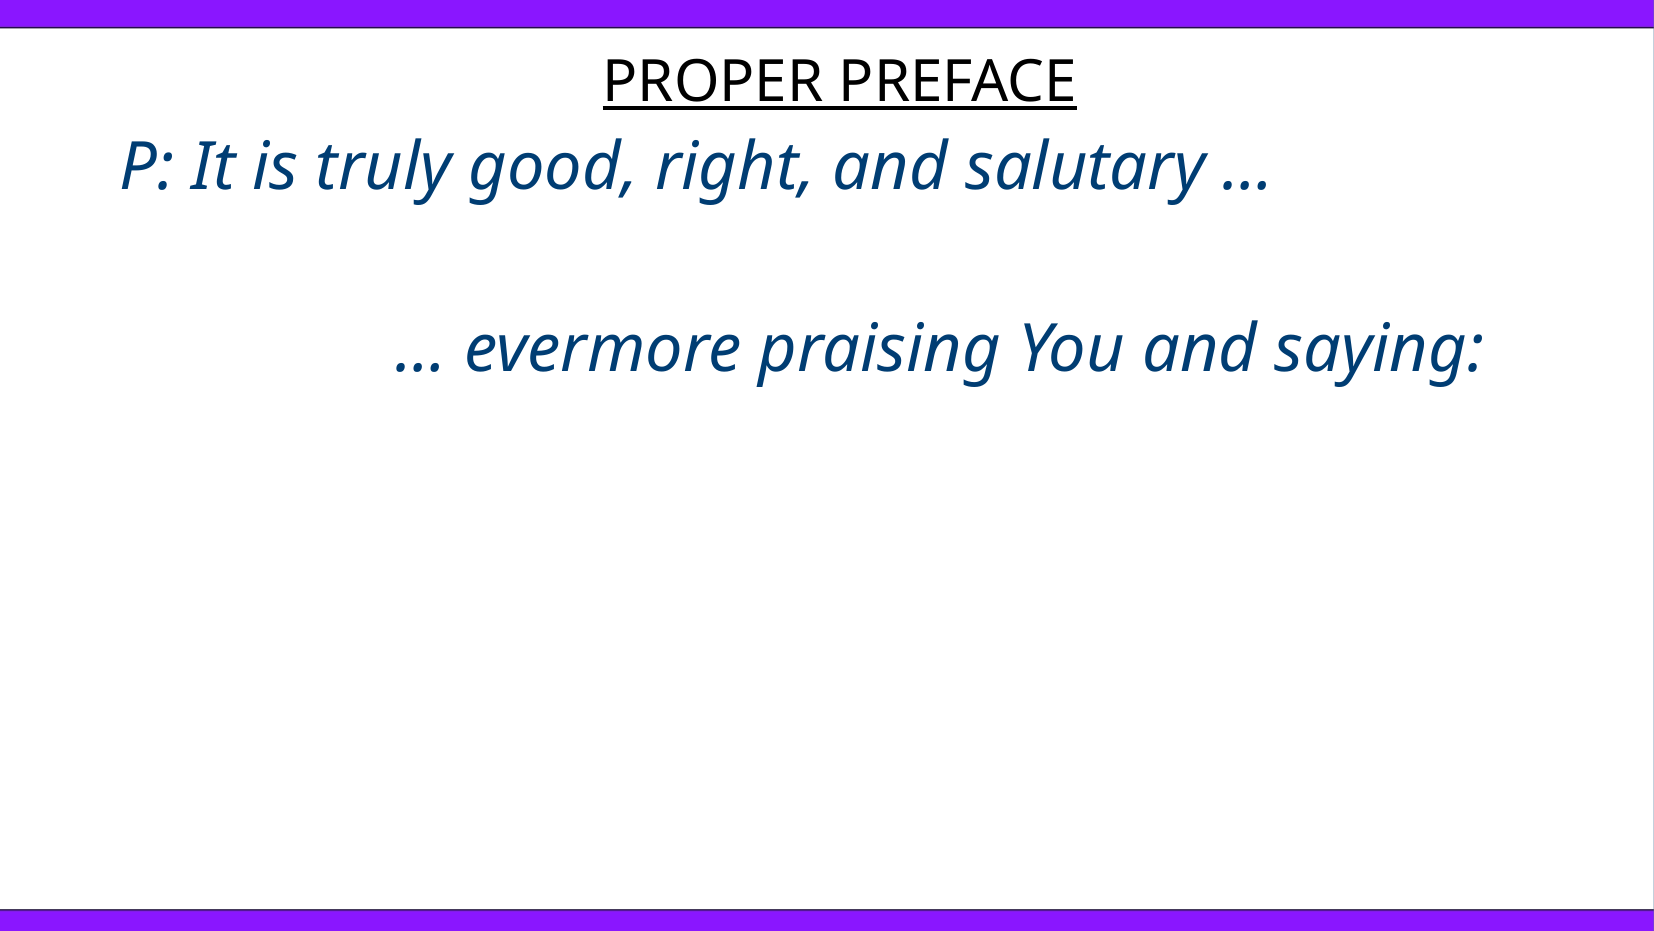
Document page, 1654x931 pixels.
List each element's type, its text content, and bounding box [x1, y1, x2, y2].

picture [0, 0, 1654, 931]
text_box PROPER PREFACE P: It is truly good, right, and salutary … … evermore praising You and saying: [105, 31, 1576, 391]
